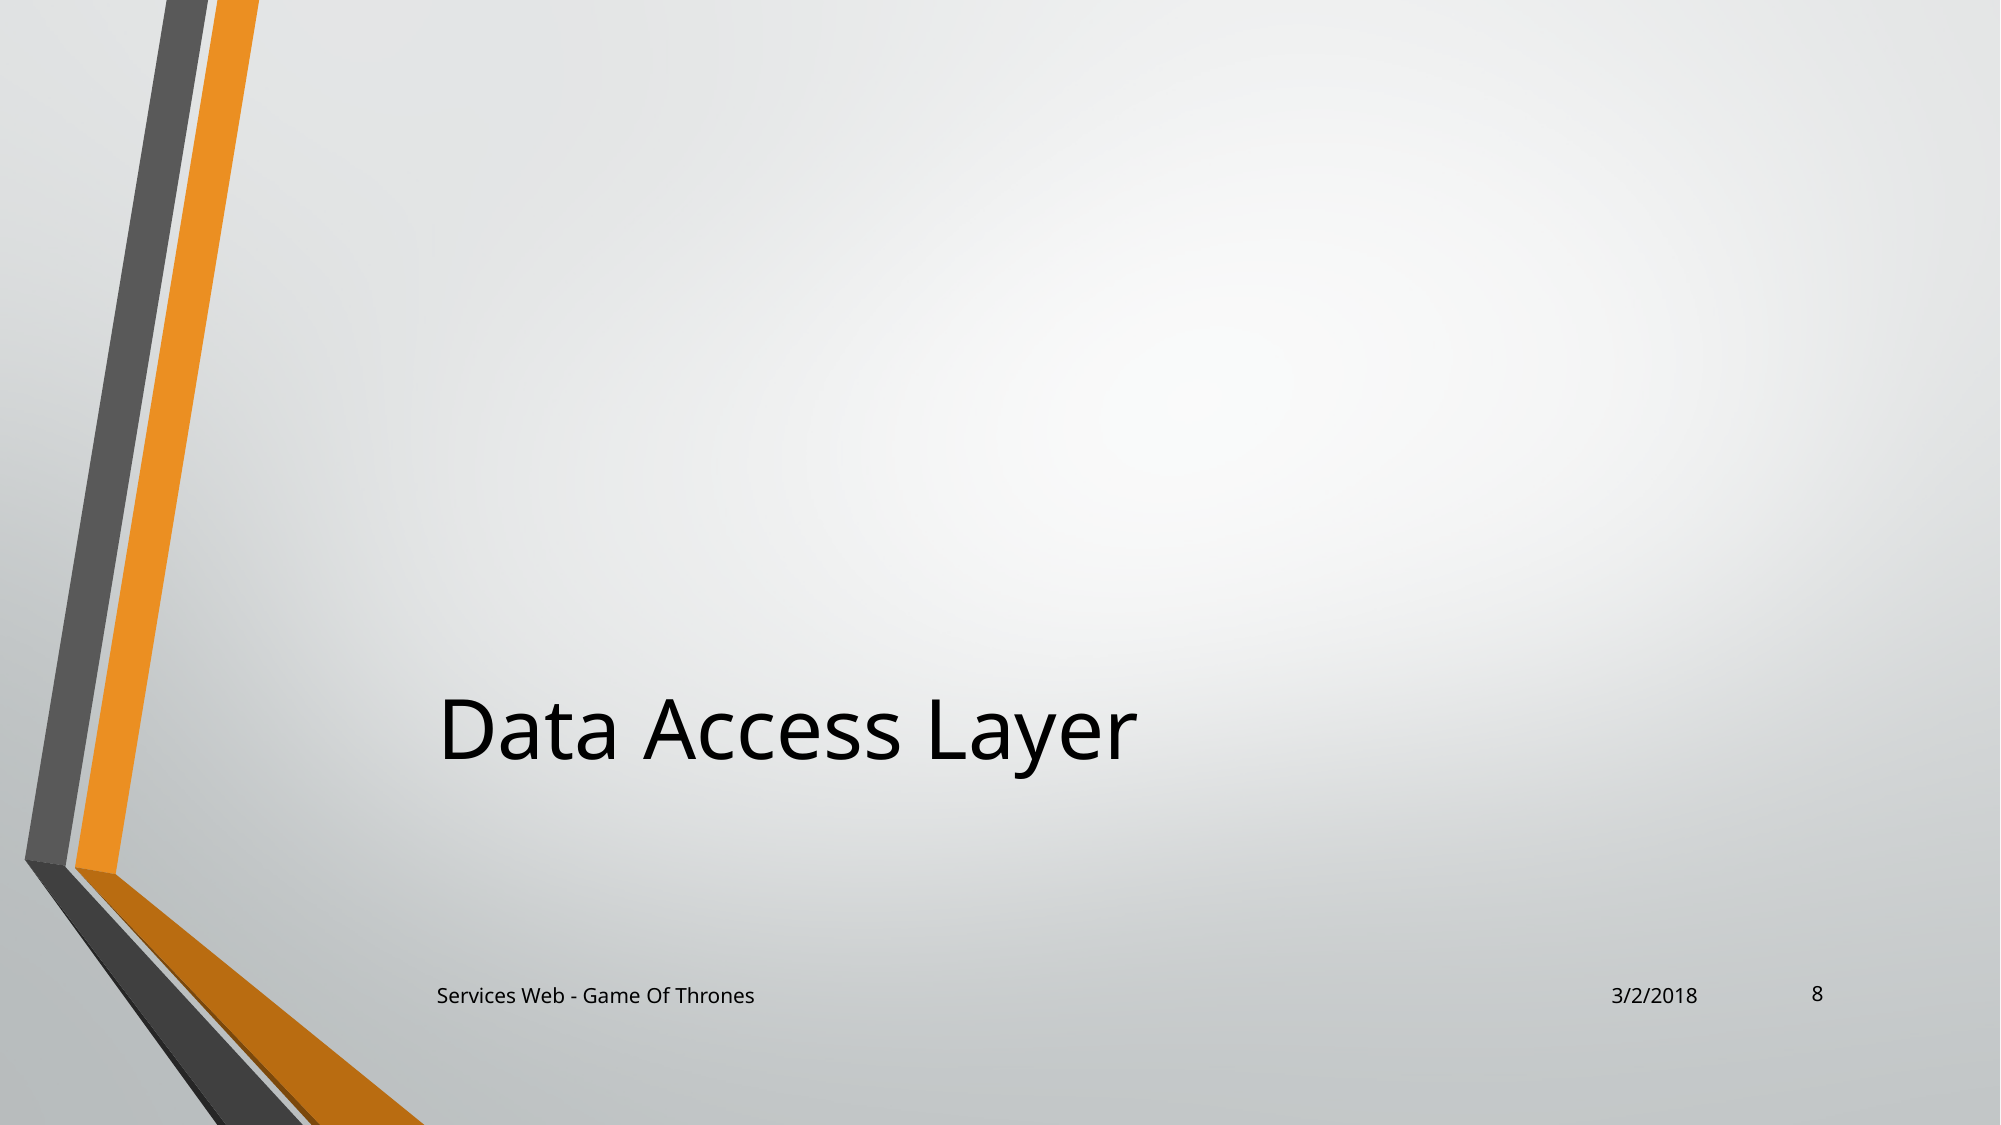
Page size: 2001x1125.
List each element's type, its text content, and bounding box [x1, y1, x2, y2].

text_box Services Web - Game Of Thrones [421, 965, 1585, 1025]
text_box ‹#› [1796, 965, 1887, 1025]
text_box 3/2/2018 [1596, 965, 1785, 1025]
title Data Access Layer [421, 437, 1887, 784]
